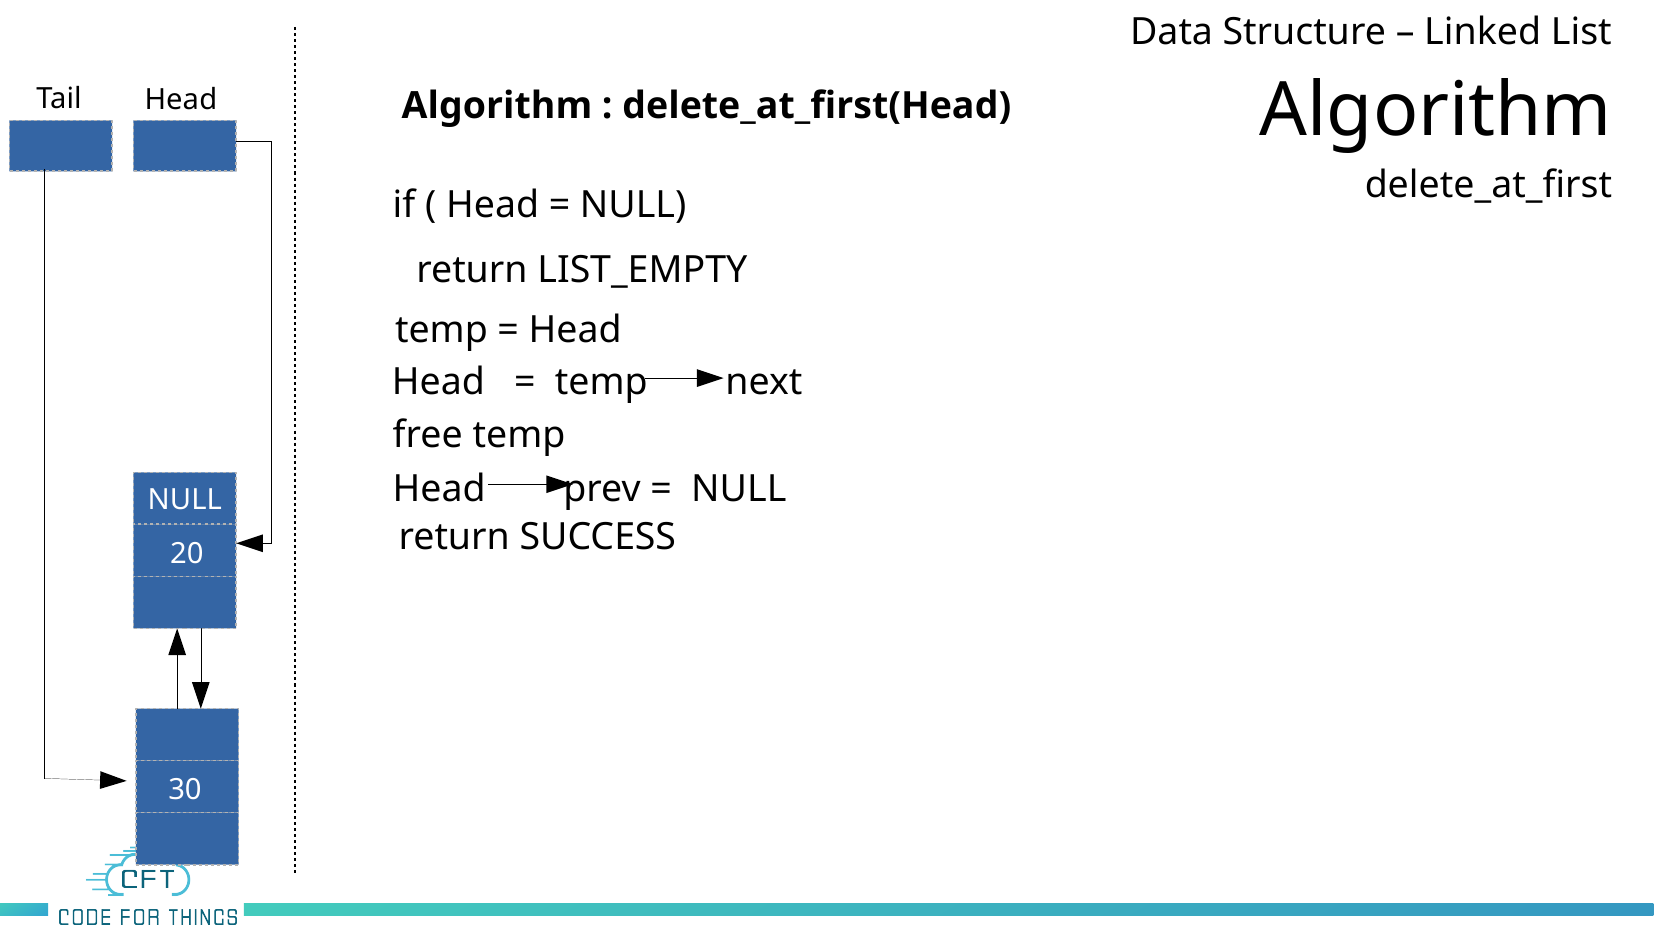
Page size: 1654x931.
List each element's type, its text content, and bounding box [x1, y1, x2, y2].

text_box Tail [21, 69, 119, 125]
text_box [135, 708, 239, 865]
text_box Head = temp next [377, 346, 945, 406]
text_box 30 [153, 760, 221, 816]
text_box if ( Head = NULL) [377, 170, 815, 229]
text_box Head [129, 70, 241, 126]
text_box [133, 524, 237, 629]
text_box return SUCCESS [383, 513, 786, 568]
text_box NULL [133, 472, 237, 524]
text_box [9, 120, 113, 172]
title Data Structure – Linked List Algorithm delete_at_first [1093, 0, 1613, 216]
text_box temp = Head [370, 295, 875, 362]
text_box return LIST_EMPTY [401, 235, 804, 295]
text_box free temp [377, 406, 721, 453]
picture [59, 846, 237, 925]
text_box 20 [155, 524, 223, 580]
text_box Algorithm : delete_at_first(Head) [386, 70, 1217, 173]
text_box Head prev = NULL [377, 453, 993, 513]
text_box [133, 126, 237, 172]
